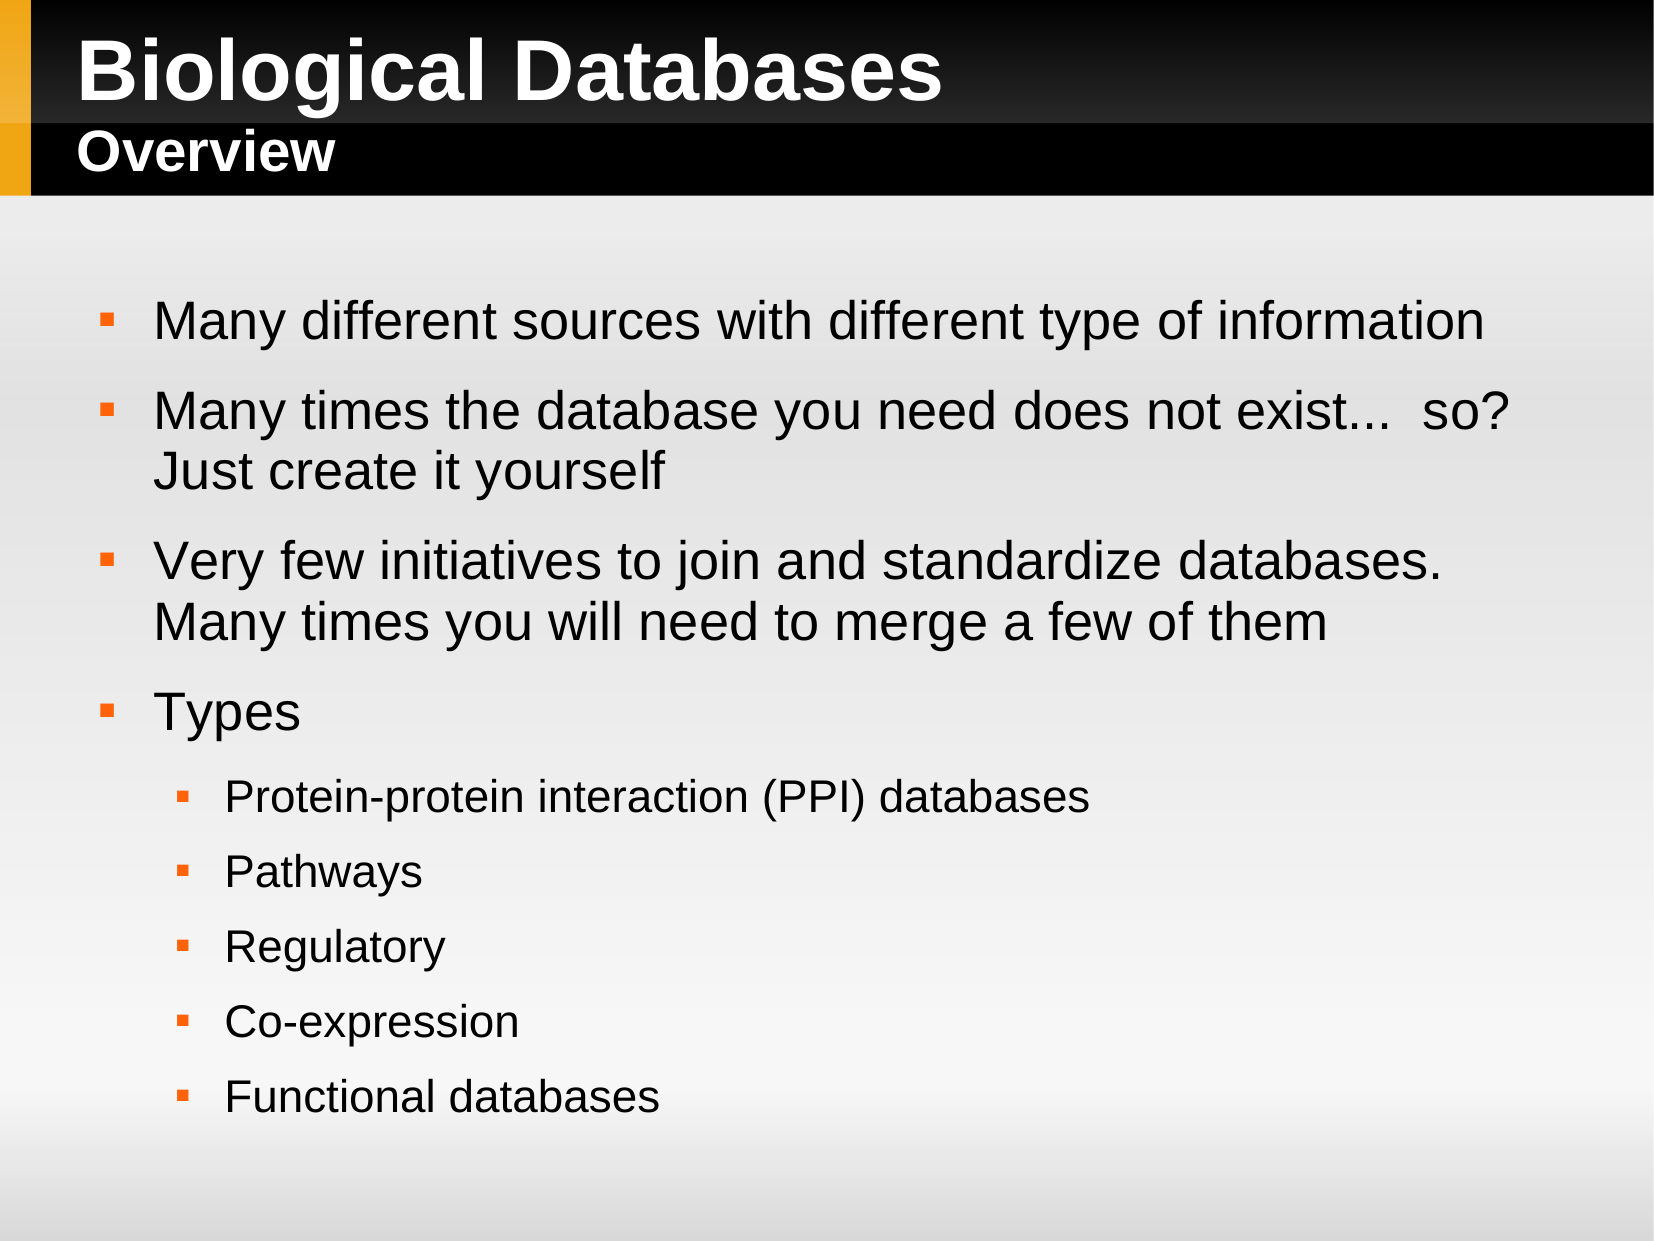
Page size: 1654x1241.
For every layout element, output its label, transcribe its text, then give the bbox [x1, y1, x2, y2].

list Many different sources with different type of information Many times the database you need does not exist... so? Just create it yourself Very few initiatives to join and standardize databases. Many times you will need to merge a few of them Types Protein-protein interaction (PPI) databases Pathways Regulatory Co-expression Functional databases [82, 290, 1571, 1123]
picture [0, 0, 1654, 1241]
title Biological Databases Overview [76, 0, 1565, 208]
